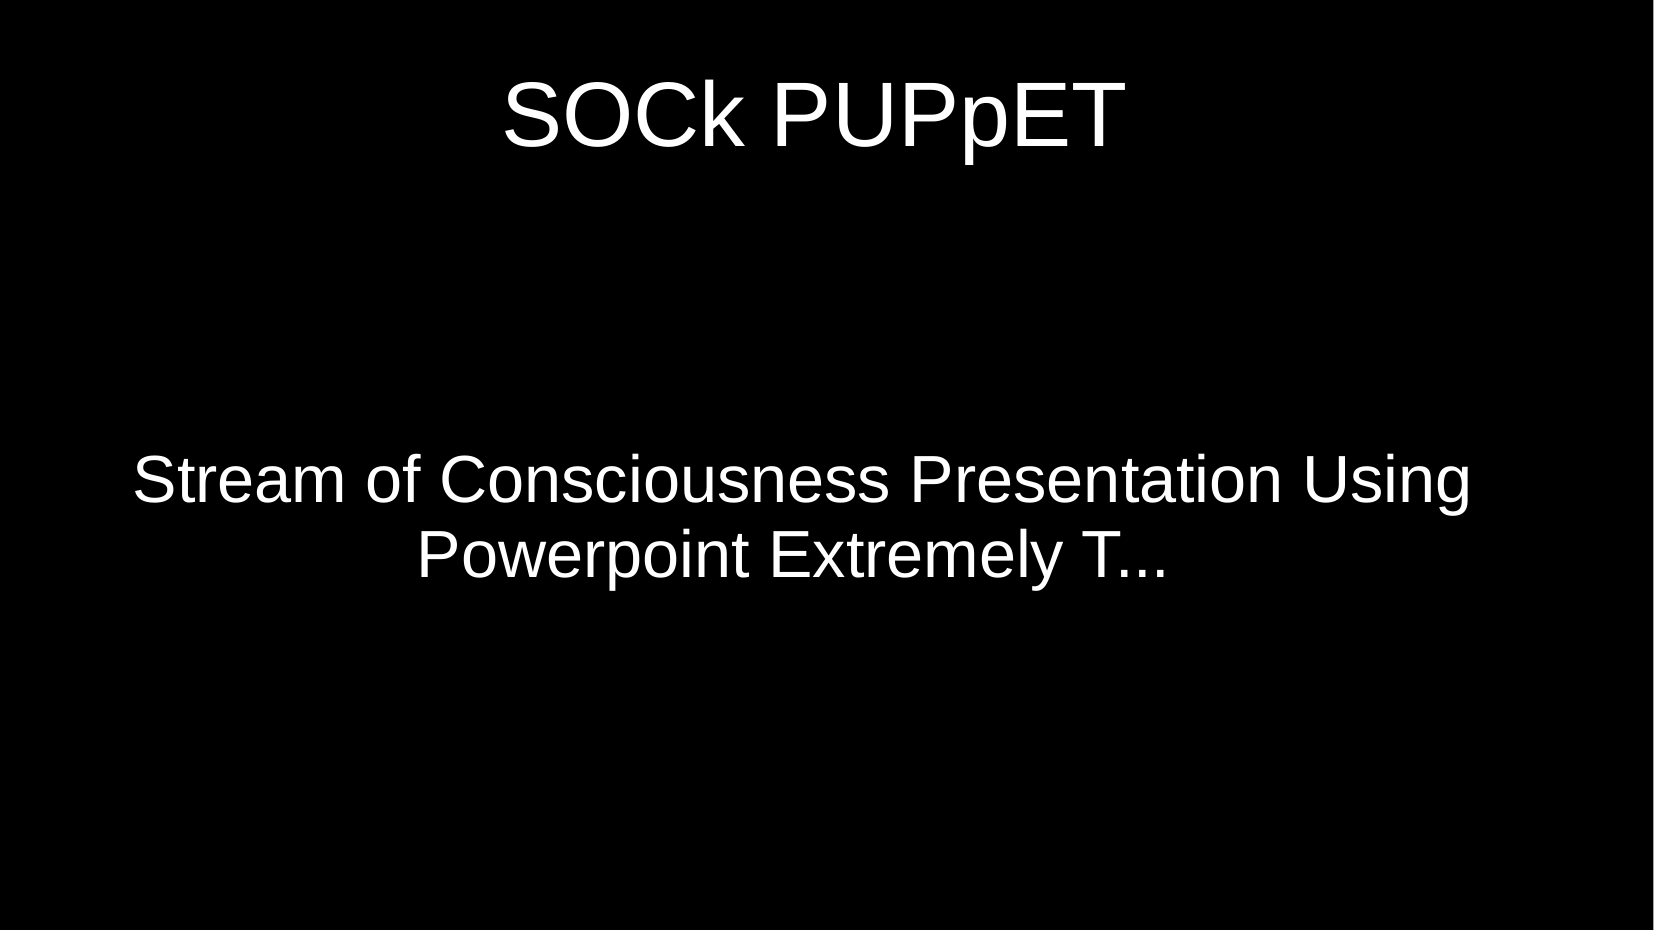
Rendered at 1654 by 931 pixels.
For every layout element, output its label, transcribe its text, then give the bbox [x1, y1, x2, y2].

title Stream of Consciousness Presentation Using Powerpoint Extremely T... [59, 295, 1548, 739]
title SOCk PUPpET [82, 37, 1571, 193]
